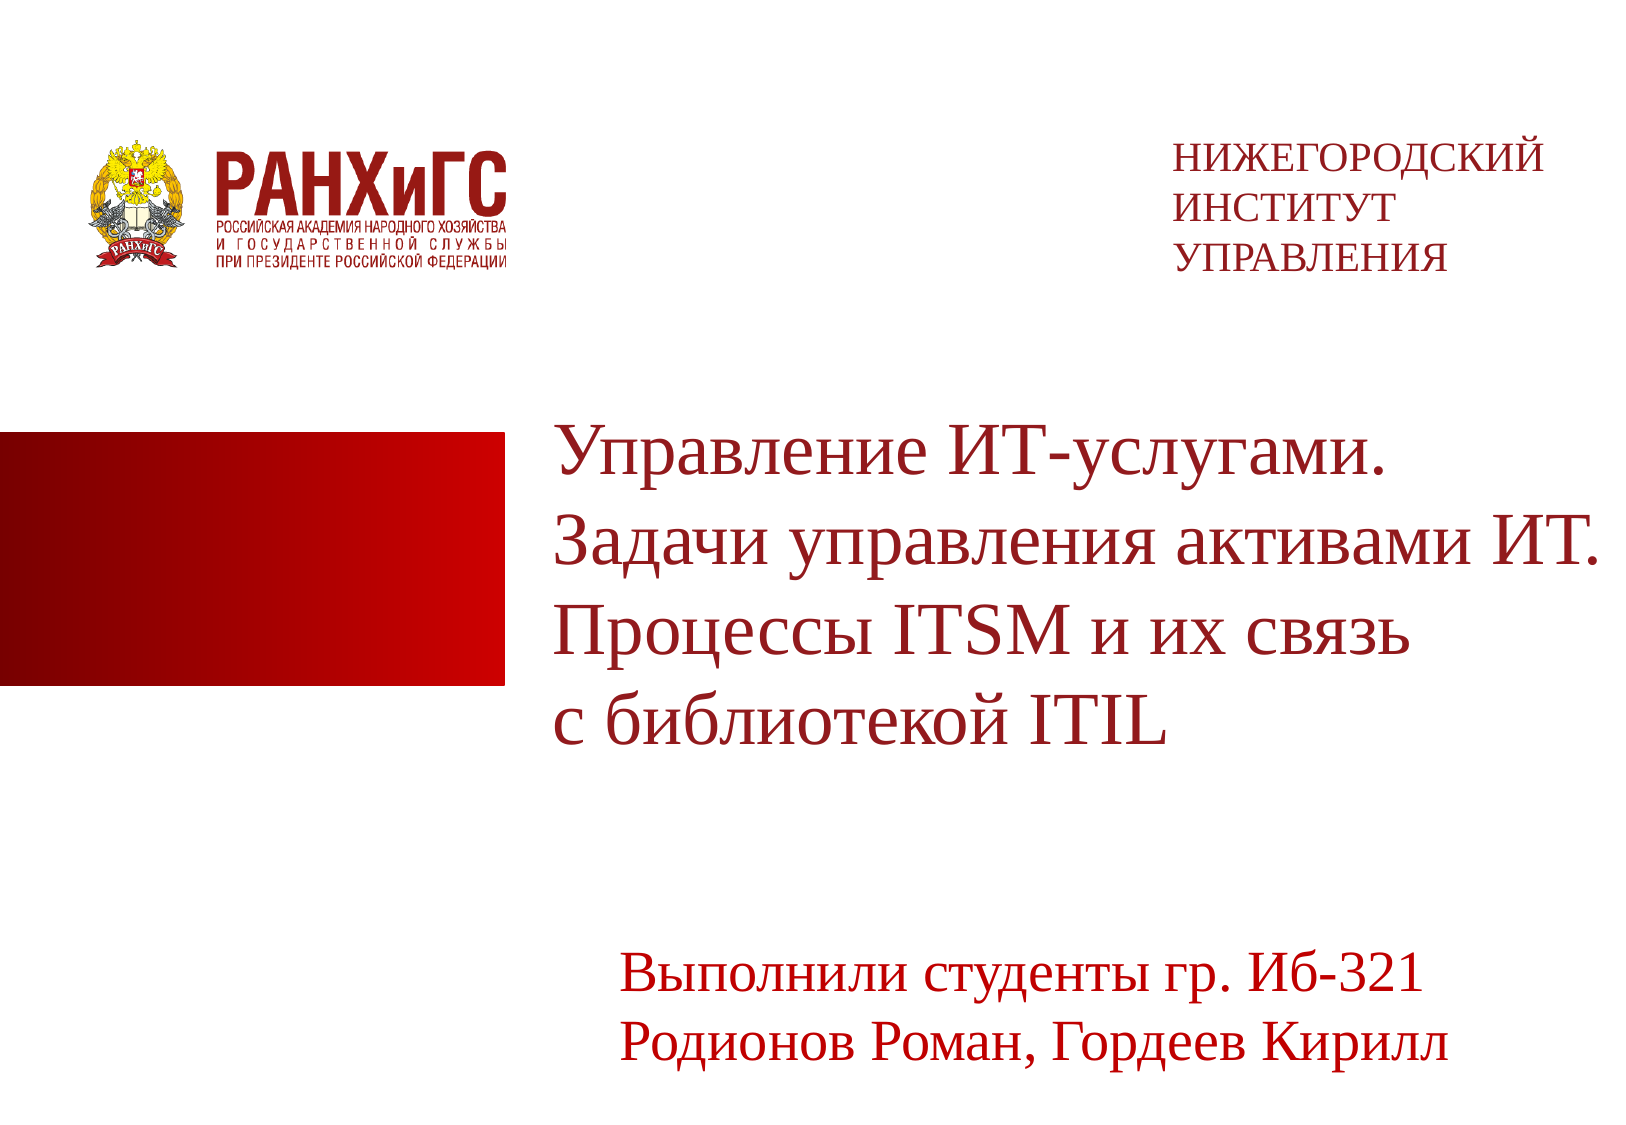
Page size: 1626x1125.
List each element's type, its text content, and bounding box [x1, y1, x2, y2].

text_box НИЖЕГОРОДСКИЙ ИНСТИТУТ УПРАВЛЕНИЯ [1157, 121, 1560, 288]
picture [88, 140, 506, 270]
text_box Управление ИТ-услугами. Задачи управления активами ИТ. Процессы ITSM и их связь с библиотекой ITIL [537, 392, 1619, 768]
text_box [0, 432, 505, 686]
text_box Выполнили студенты гр. Иб-321 Родионов Роман, Гордеев Кирилл [604, 924, 1602, 1081]
